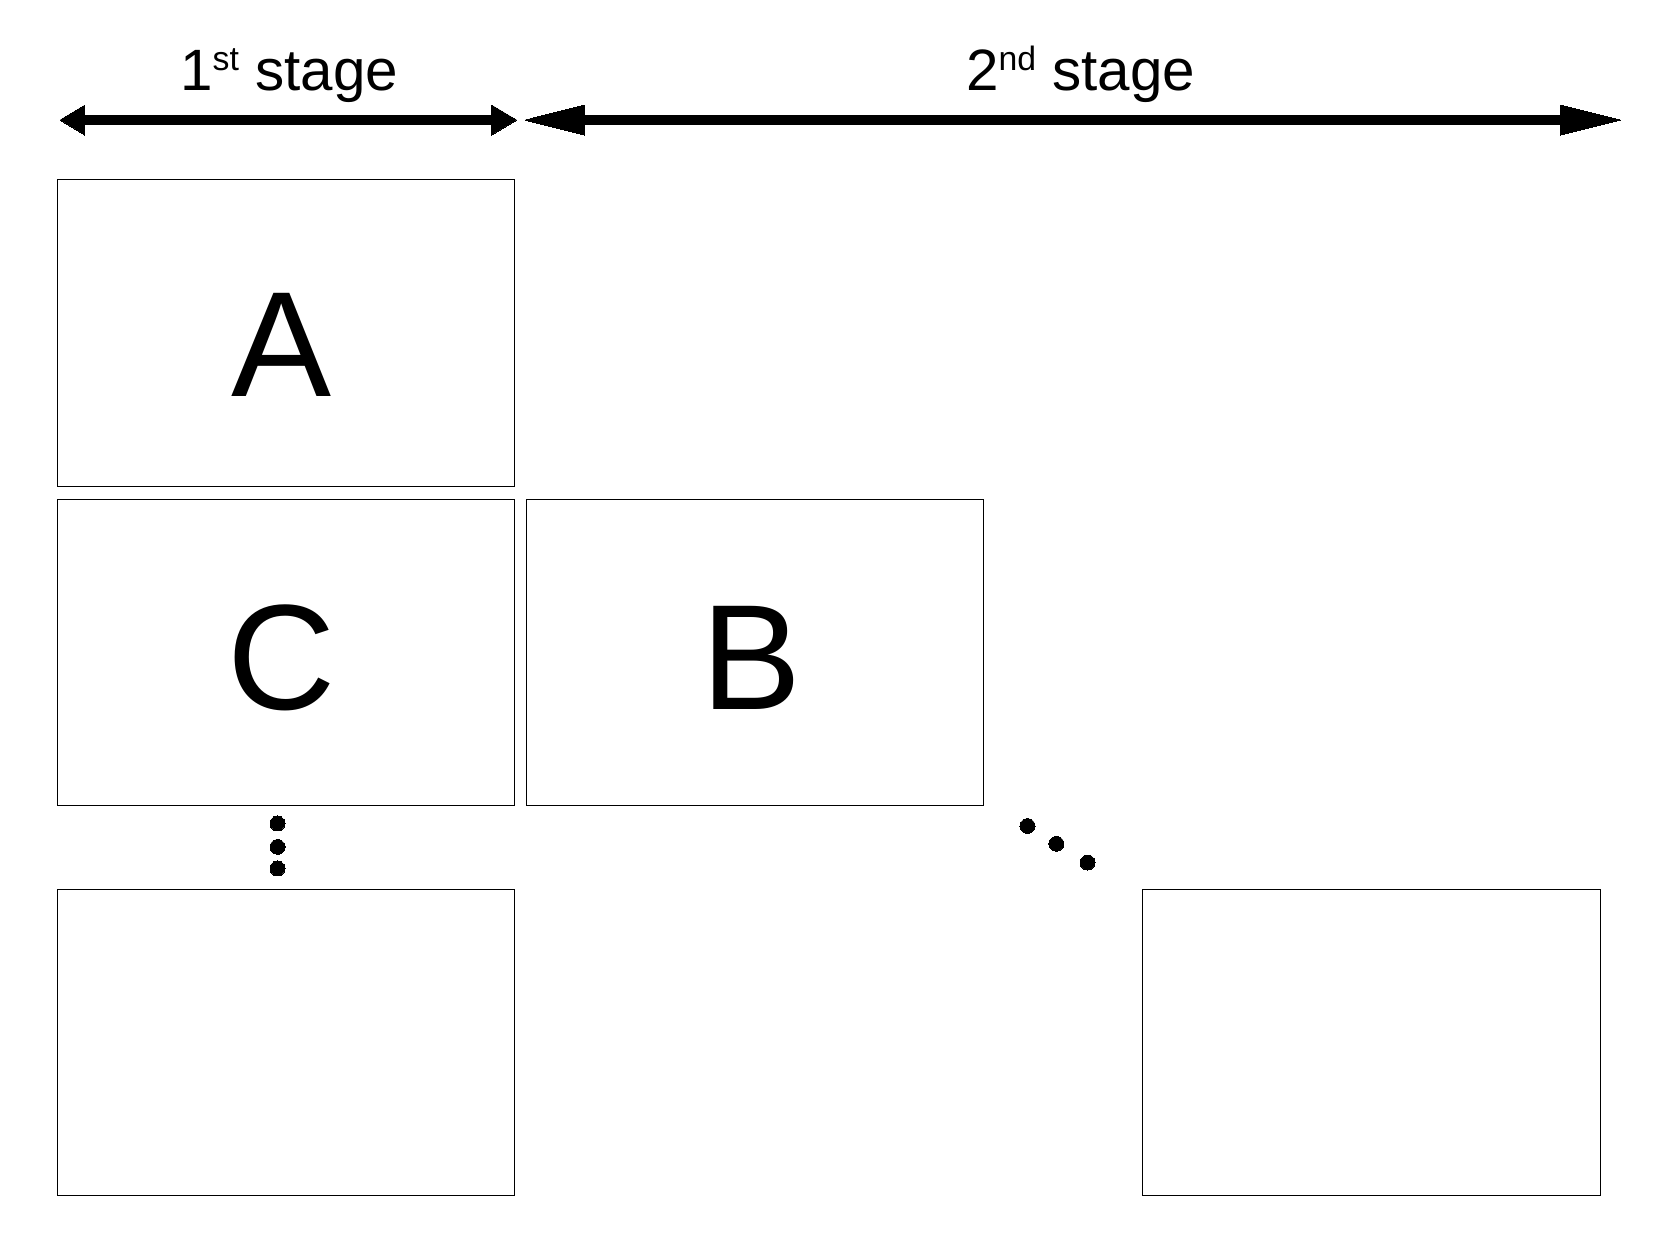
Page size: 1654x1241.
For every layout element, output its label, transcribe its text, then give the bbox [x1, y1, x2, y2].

text_box [525, 105, 914, 136]
text_box [1048, 836, 1064, 852]
text_box [456, 105, 517, 136]
text_box 2nd stage [914, 30, 1248, 136]
text_box [1248, 105, 1621, 136]
text_box [270, 839, 286, 855]
text_box [1080, 855, 1096, 871]
text_box [1019, 818, 1036, 834]
text_box A [167, 253, 396, 439]
text_box B [636, 566, 866, 752]
text_box C [167, 566, 396, 752]
text_box [270, 860, 286, 876]
text_box [270, 815, 286, 831]
text_box [60, 105, 122, 136]
text_box 1st stage [122, 30, 456, 136]
